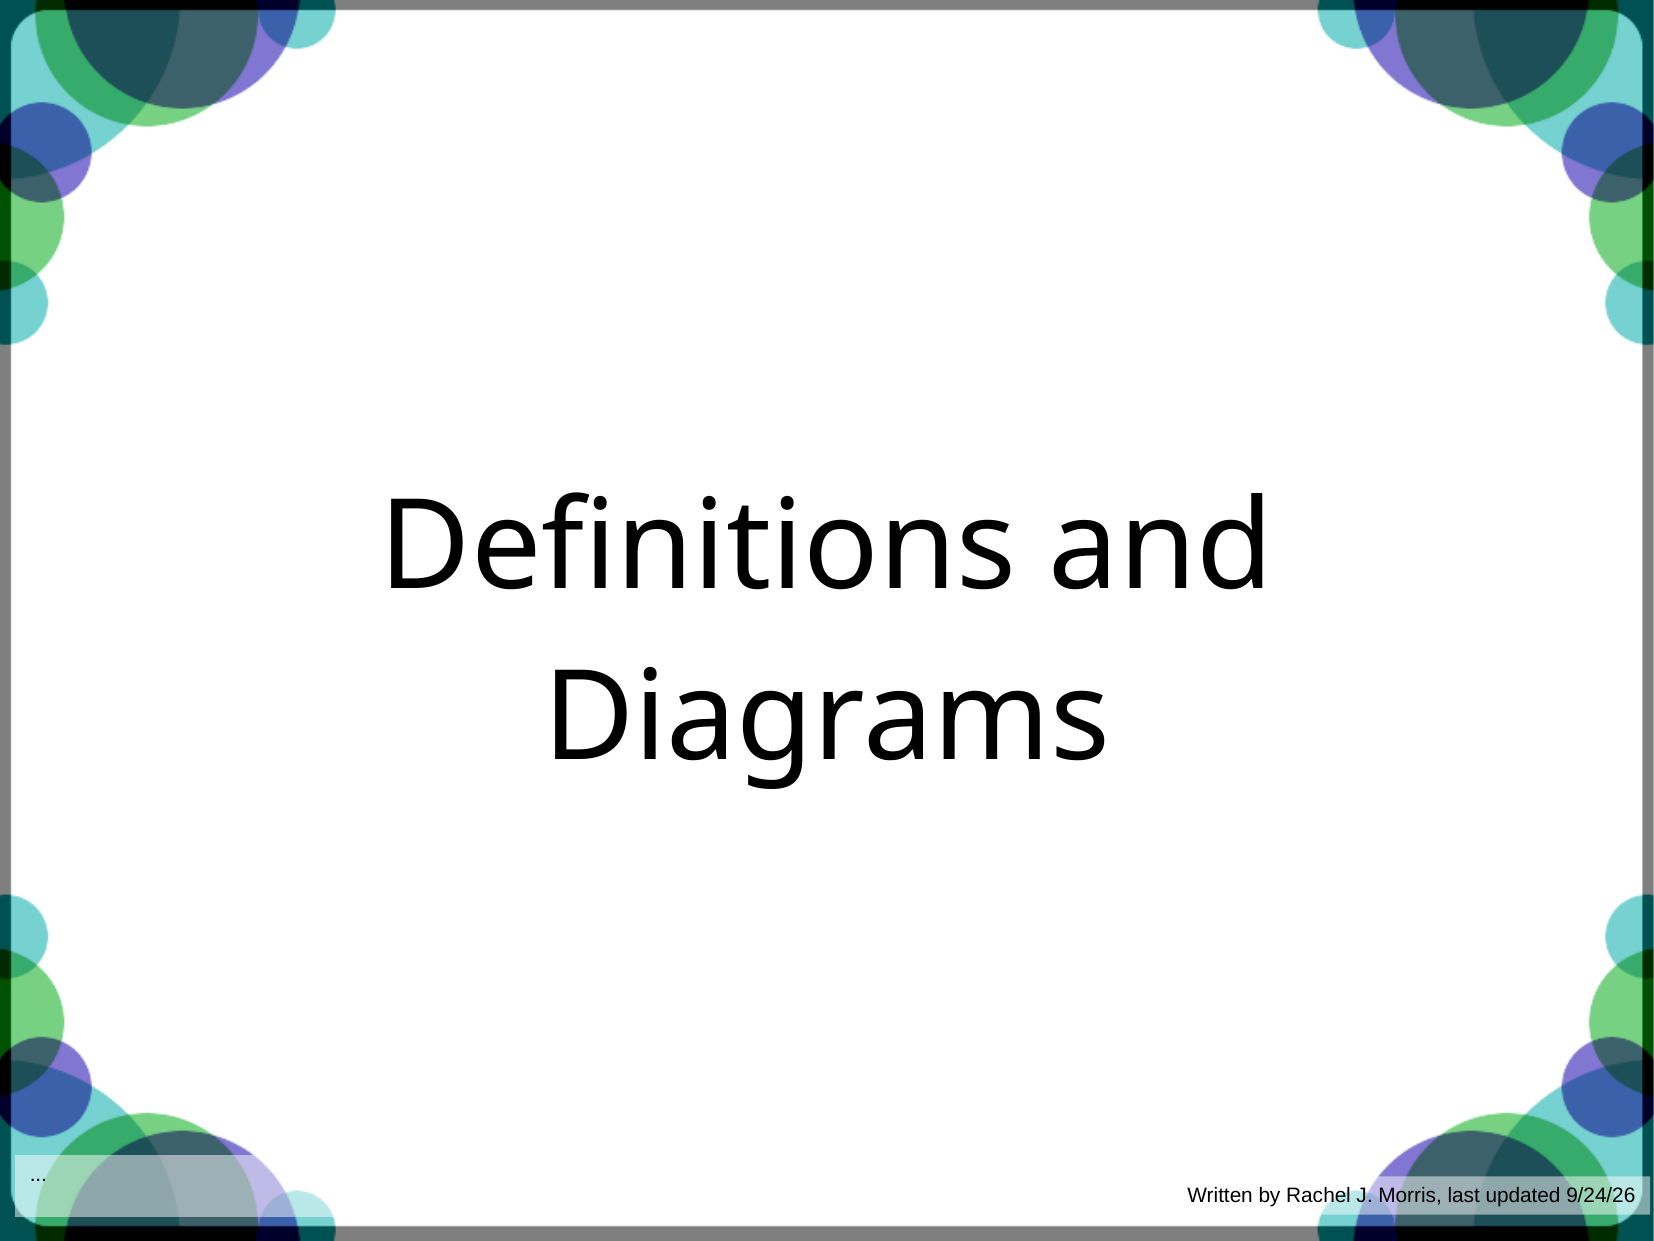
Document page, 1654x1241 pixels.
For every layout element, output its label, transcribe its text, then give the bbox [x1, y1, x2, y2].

text_box ... [15, 1155, 766, 1217]
picture [0, 0, 1654, 1241]
text_box Written by Rachel J. Morris, last updated 11/14/16 [840, 1176, 1651, 1215]
title Definitions and Diagrams [82, 415, 1571, 836]
